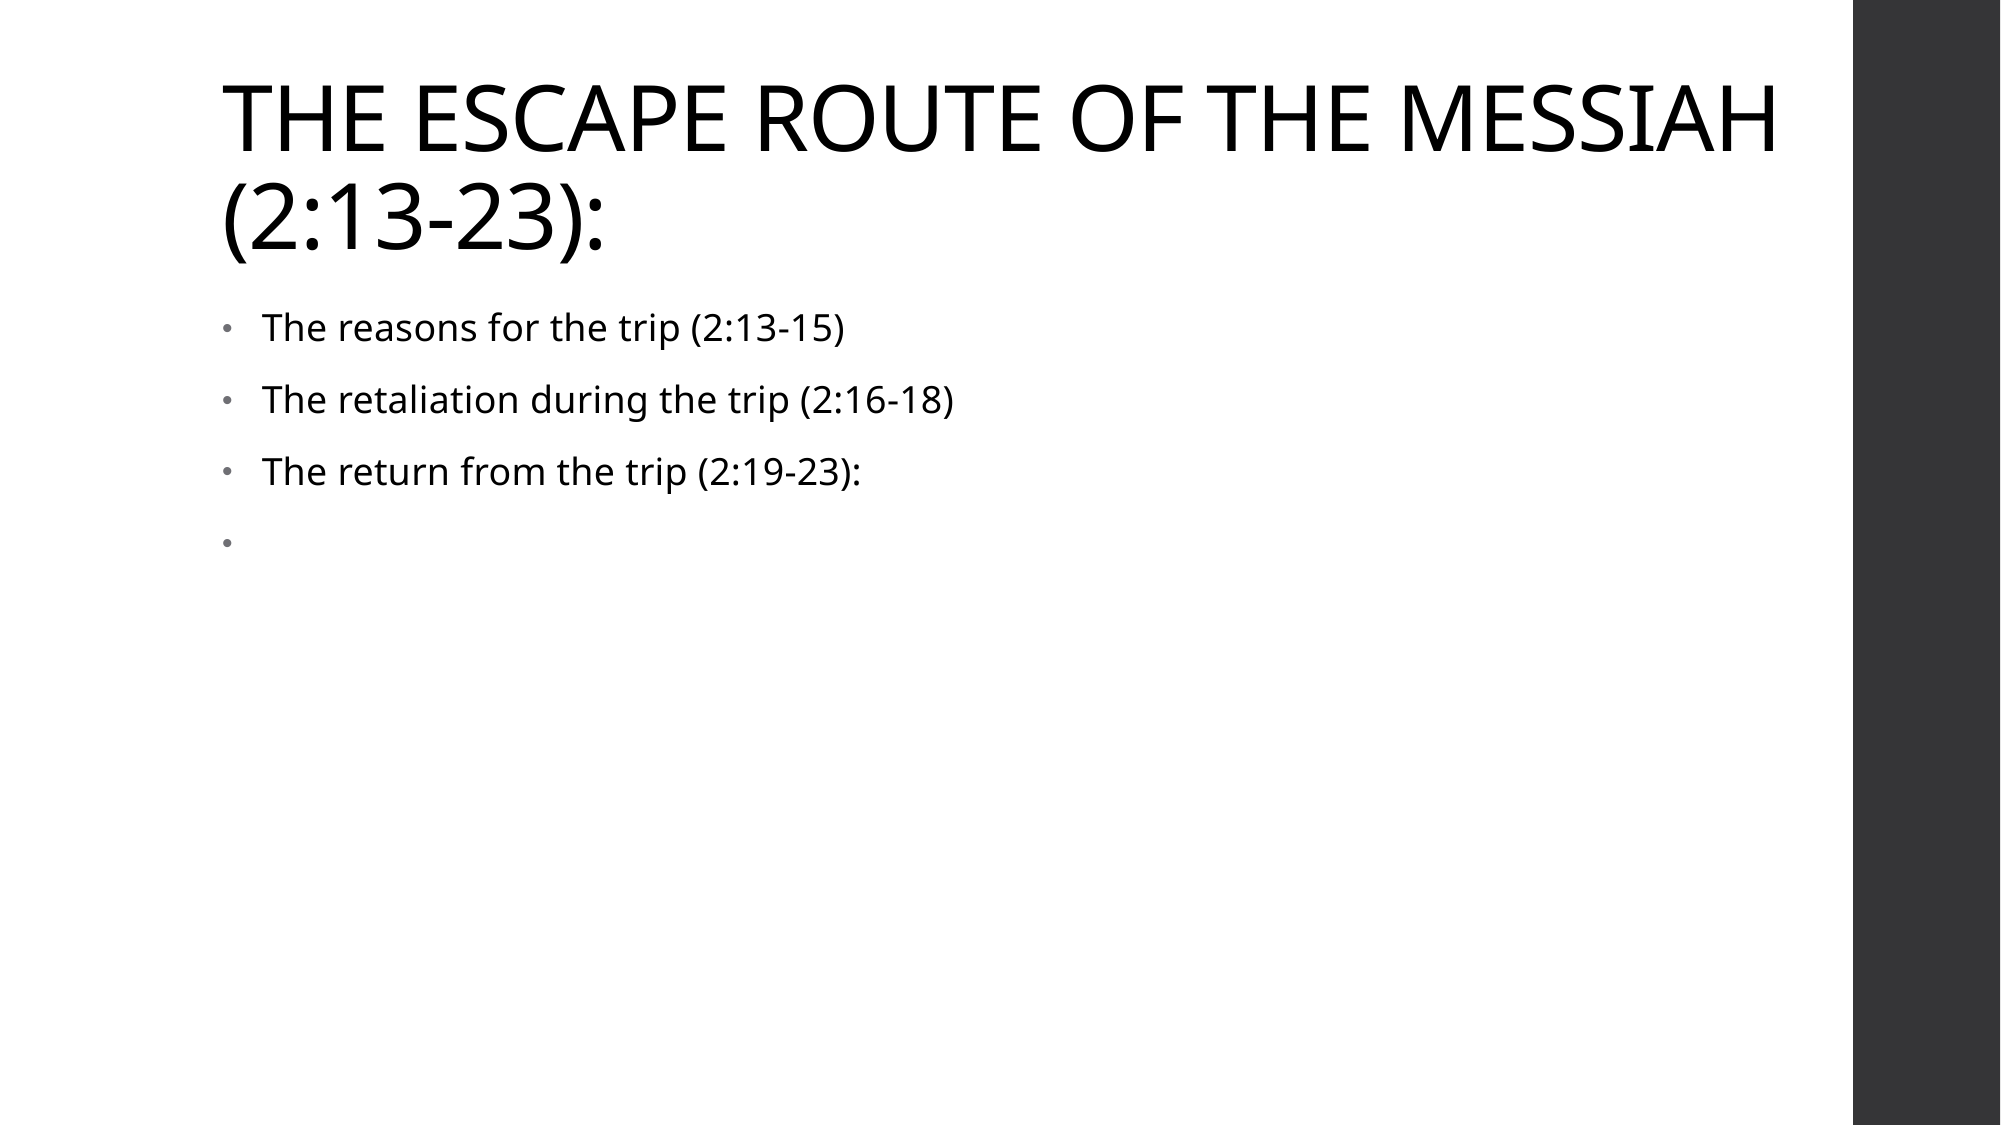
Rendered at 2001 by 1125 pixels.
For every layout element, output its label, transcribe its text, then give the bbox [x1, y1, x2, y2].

list The reasons for the trip (2:13-15) The retaliation during the trip (2:16-18) The return from the trip (2:19-23): [206, 299, 1617, 1014]
title THE ESCAPE ROUTE OF THE MESSIAH (2:13-23): [206, 60, 1797, 278]
